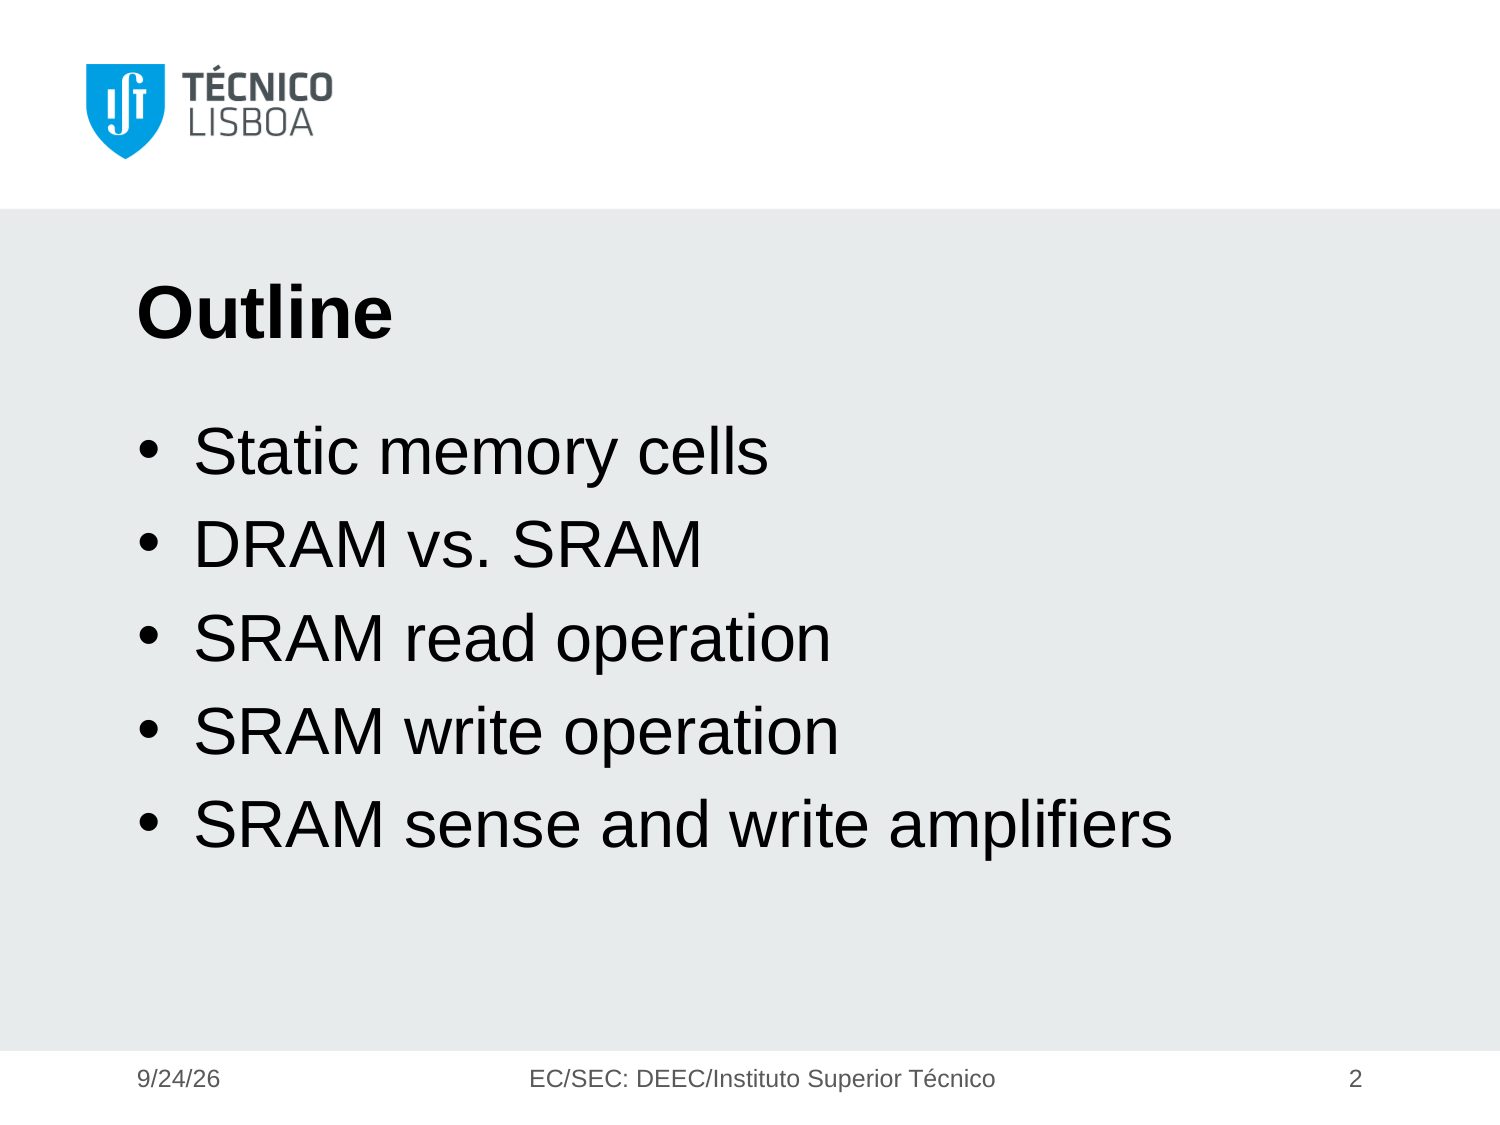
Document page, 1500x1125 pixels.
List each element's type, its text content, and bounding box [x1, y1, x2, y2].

slide_number <number> [1077, 1052, 1378, 1103]
list Static memory cells DRAM vs. SRAM SRAM read operation SRAM write operation SRAM sense and write amplifiers [121, 400, 1378, 1005]
title Outline [121, 237, 1378, 381]
slide_number 12/10/20 [121, 1052, 425, 1103]
picture [0, 0, 1500, 1125]
footer EC/SEC: DEEC/Instituto Superior Técnico [512, 1052, 1021, 1103]
